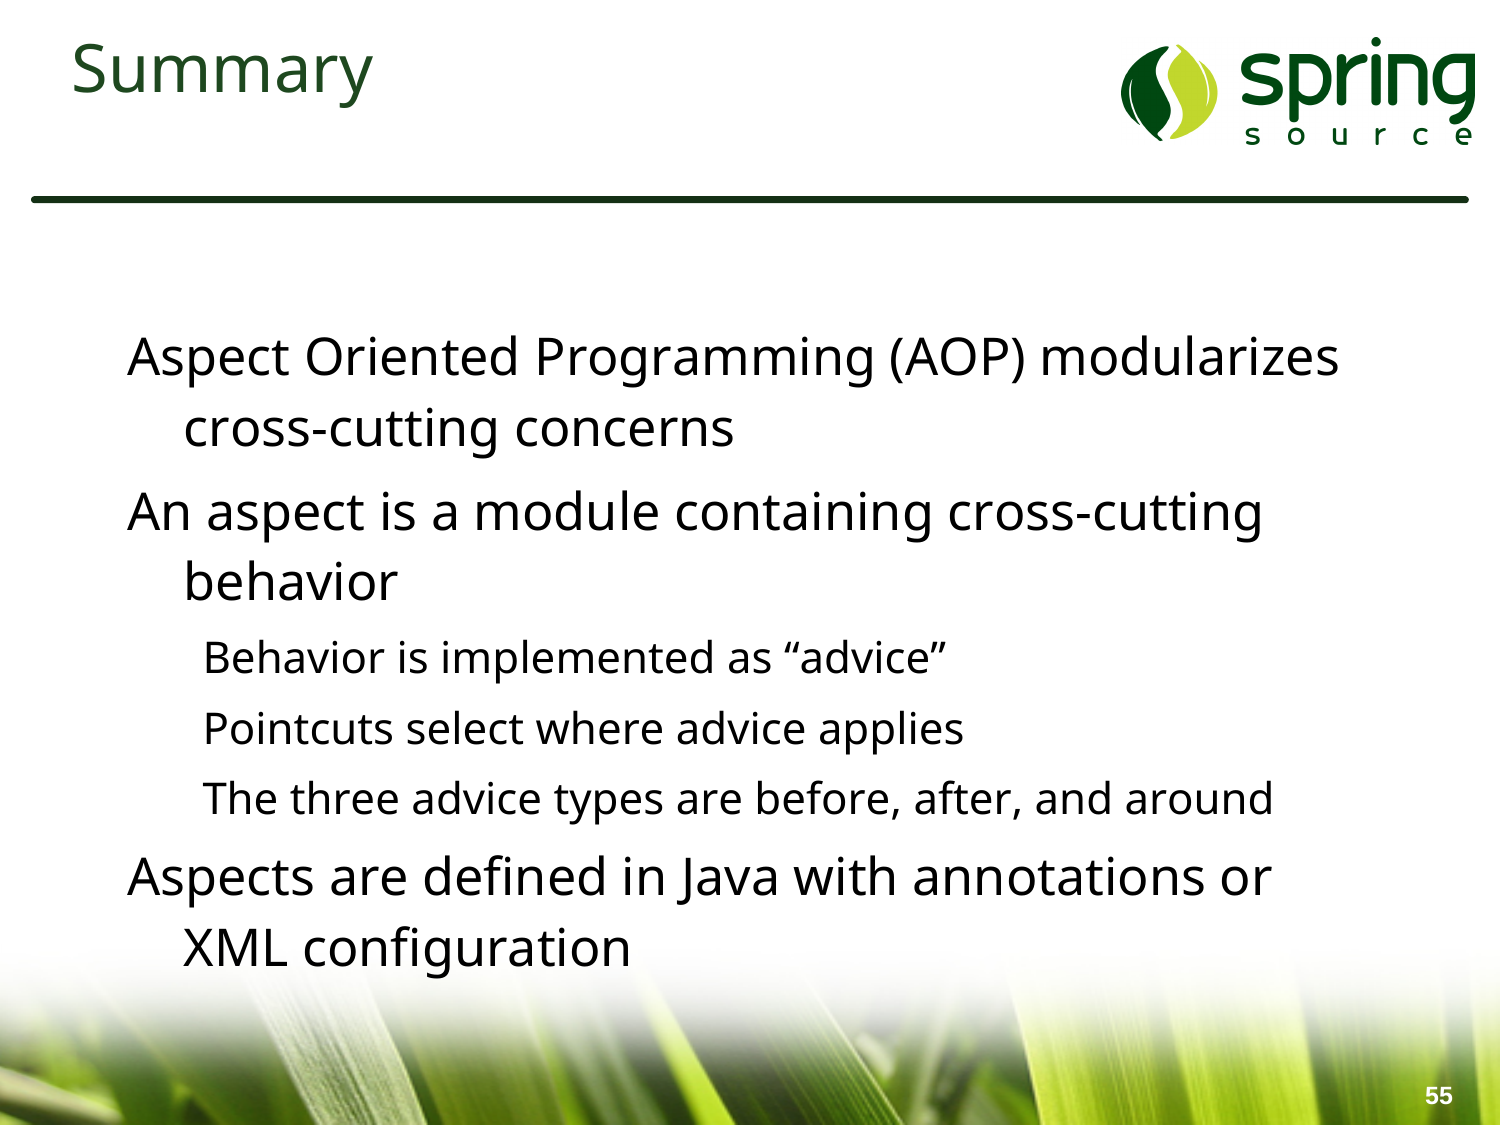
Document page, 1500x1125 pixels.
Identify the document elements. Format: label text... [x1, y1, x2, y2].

list Aspect Oriented Programming (AOP) modularizes cross-cutting concerns An aspect is a module containing cross-cutting behavior Behavior is implemented as “advice” Pointcuts select where advice applies The three advice types are before, after, and around Aspects are defined in Java with annotations or XML configuration [112, 312, 1363, 979]
title Summary [56, 13, 1089, 149]
picture [1121, 37, 1475, 145]
picture [0, 944, 1500, 1125]
